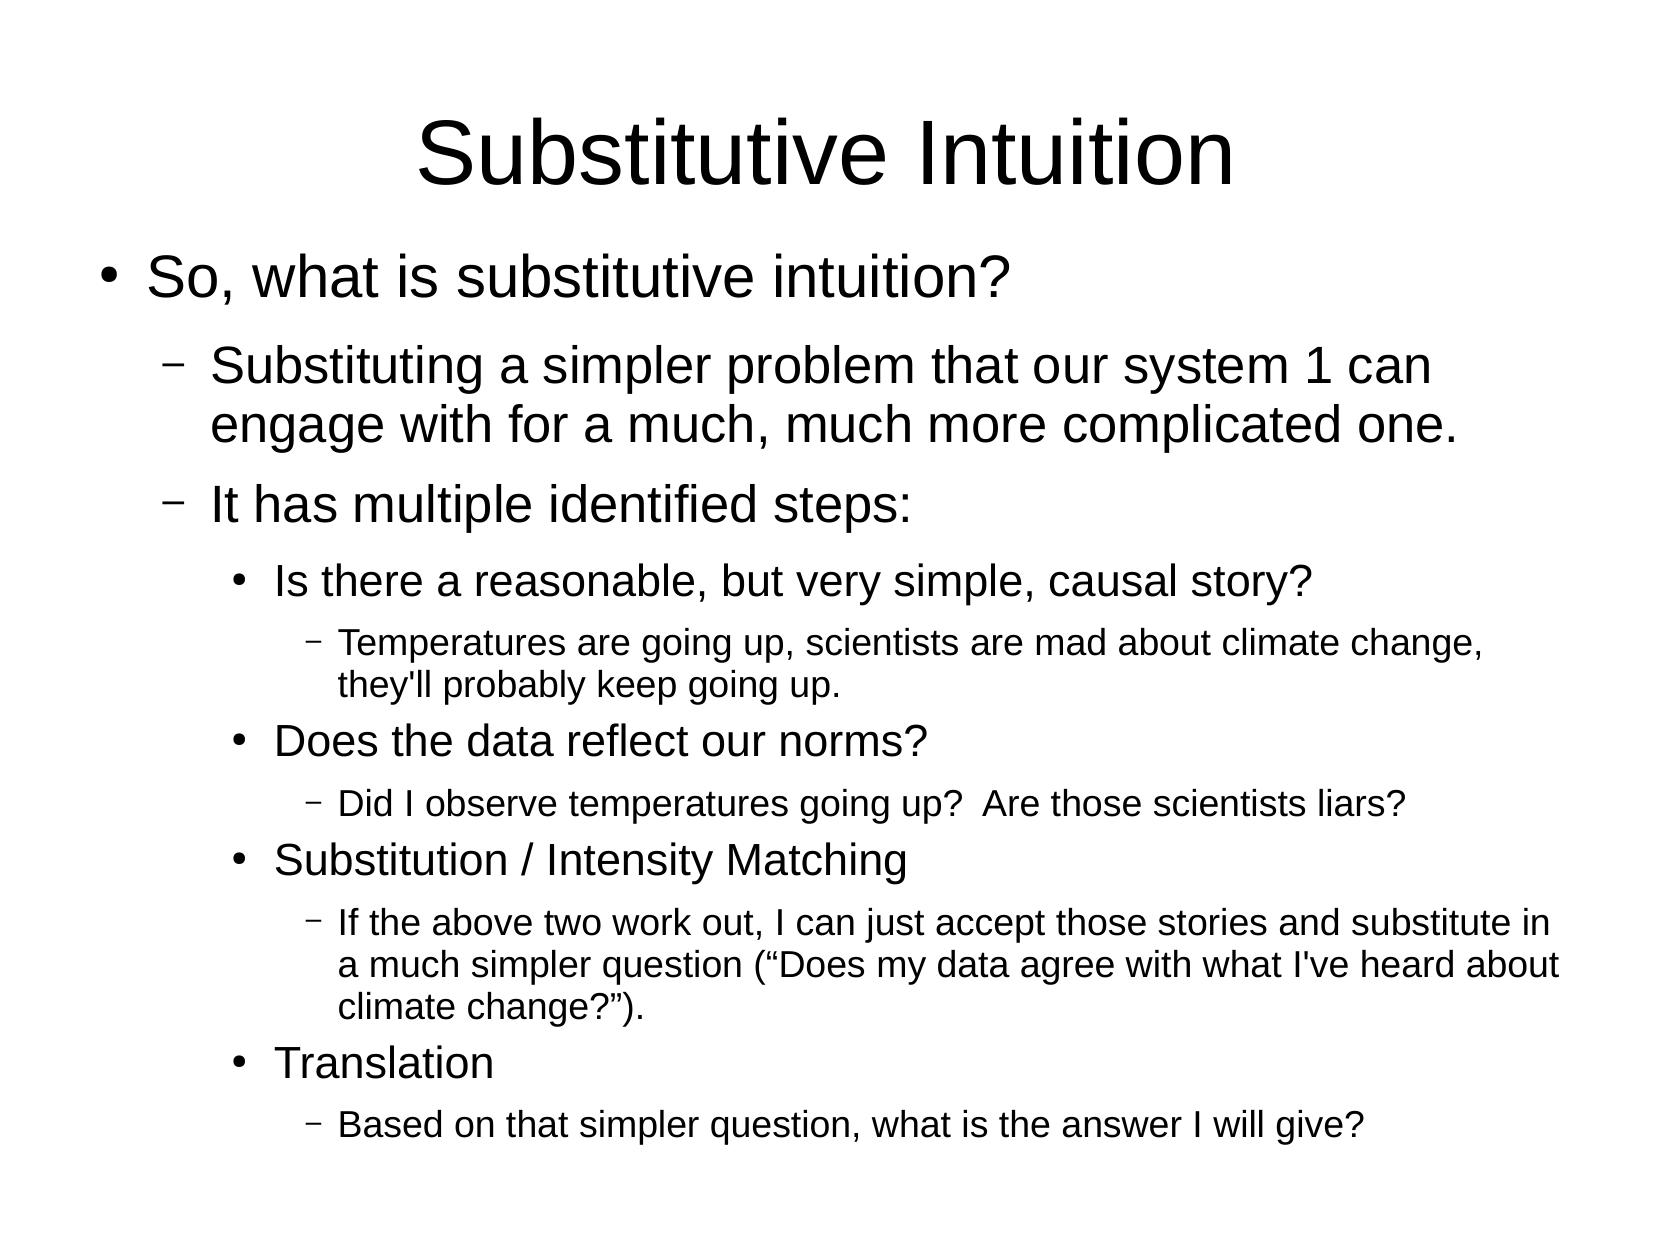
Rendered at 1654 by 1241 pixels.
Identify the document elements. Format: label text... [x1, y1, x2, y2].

title Substitutive Intuition [82, 49, 1571, 257]
list So, what is substitutive intuition? Substituting a simpler problem that our system 1 can engage with for a much, much more complicated one. It has multiple identified steps: Is there a reasonable, but very simple, causal story? Temperatures are going up, scientists are mad about climate change, they'll probably keep going up. Does the data reflect our norms? Did I observe temperatures going up? Are those scientists liars? Substitution / Intensity Matching If the above two work out, I can just accept those stories and substitute in a much simpler question (“Does my data agree with what I've heard about climate change?”). Translation Based on that simpler question, what is the answer I will give? [82, 257, 1571, 1153]
